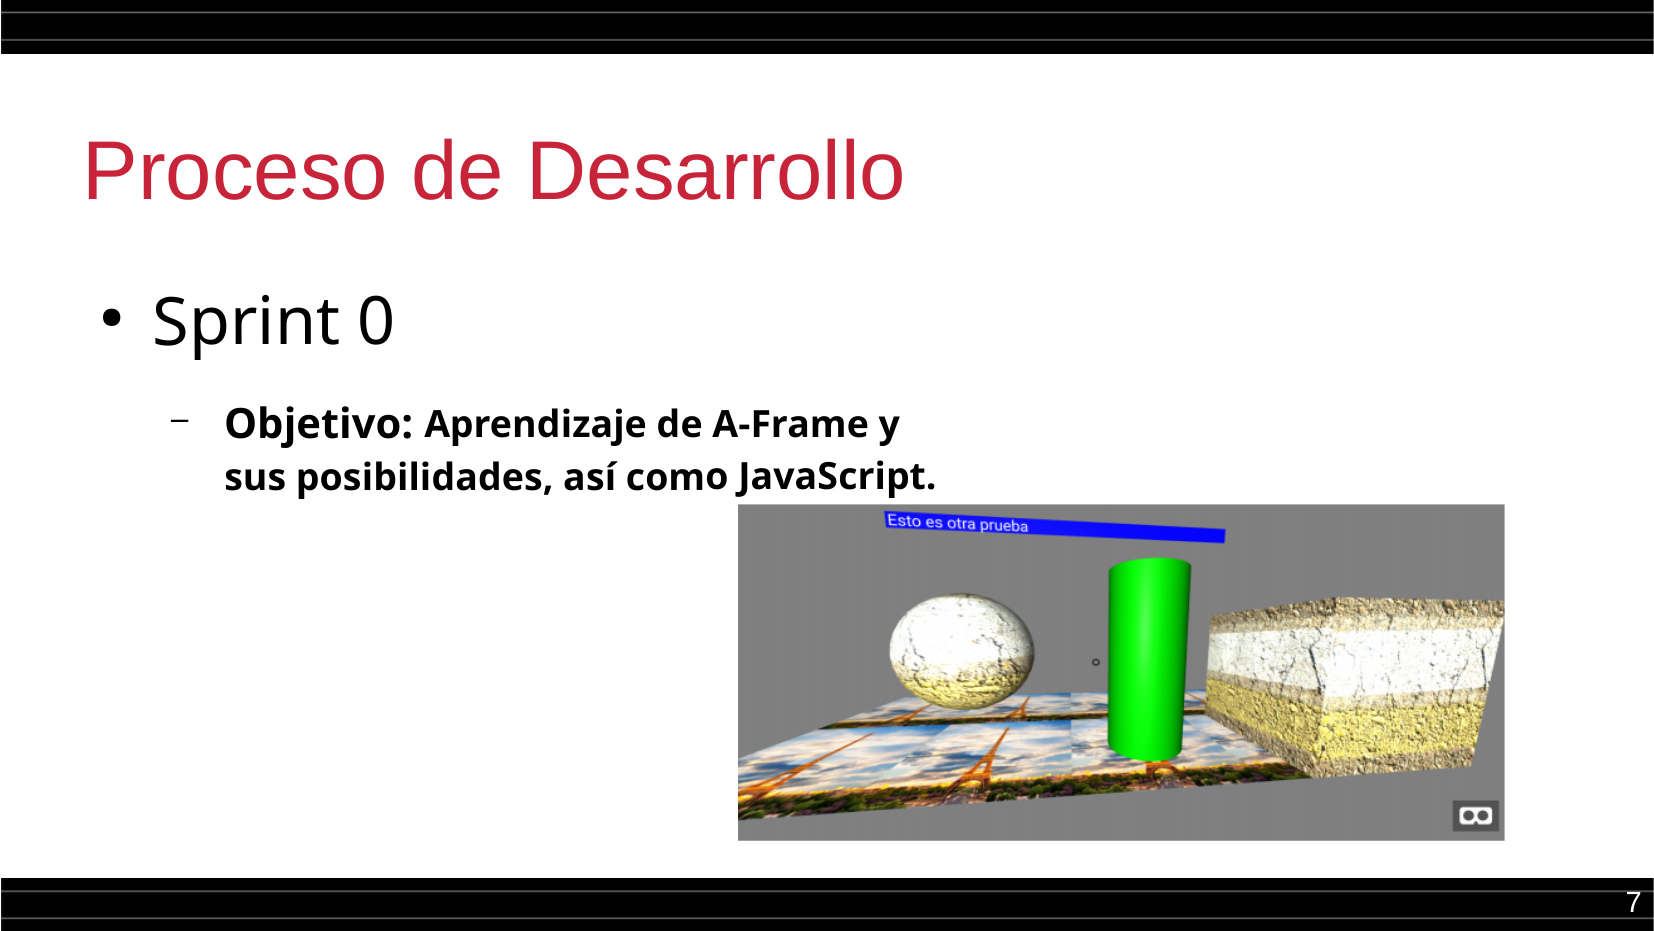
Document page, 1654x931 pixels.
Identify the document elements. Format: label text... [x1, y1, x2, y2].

title Proceso de Desarrollo [82, 92, 1571, 249]
picture [1, 0, 1654, 54]
picture [1, 878, 1654, 931]
list Sprint 0 Objetivo: Aprendizaje de A-Frame y sus posibilidades, así como JavaScript. [81, 271, 945, 763]
picture [738, 501, 1506, 842]
